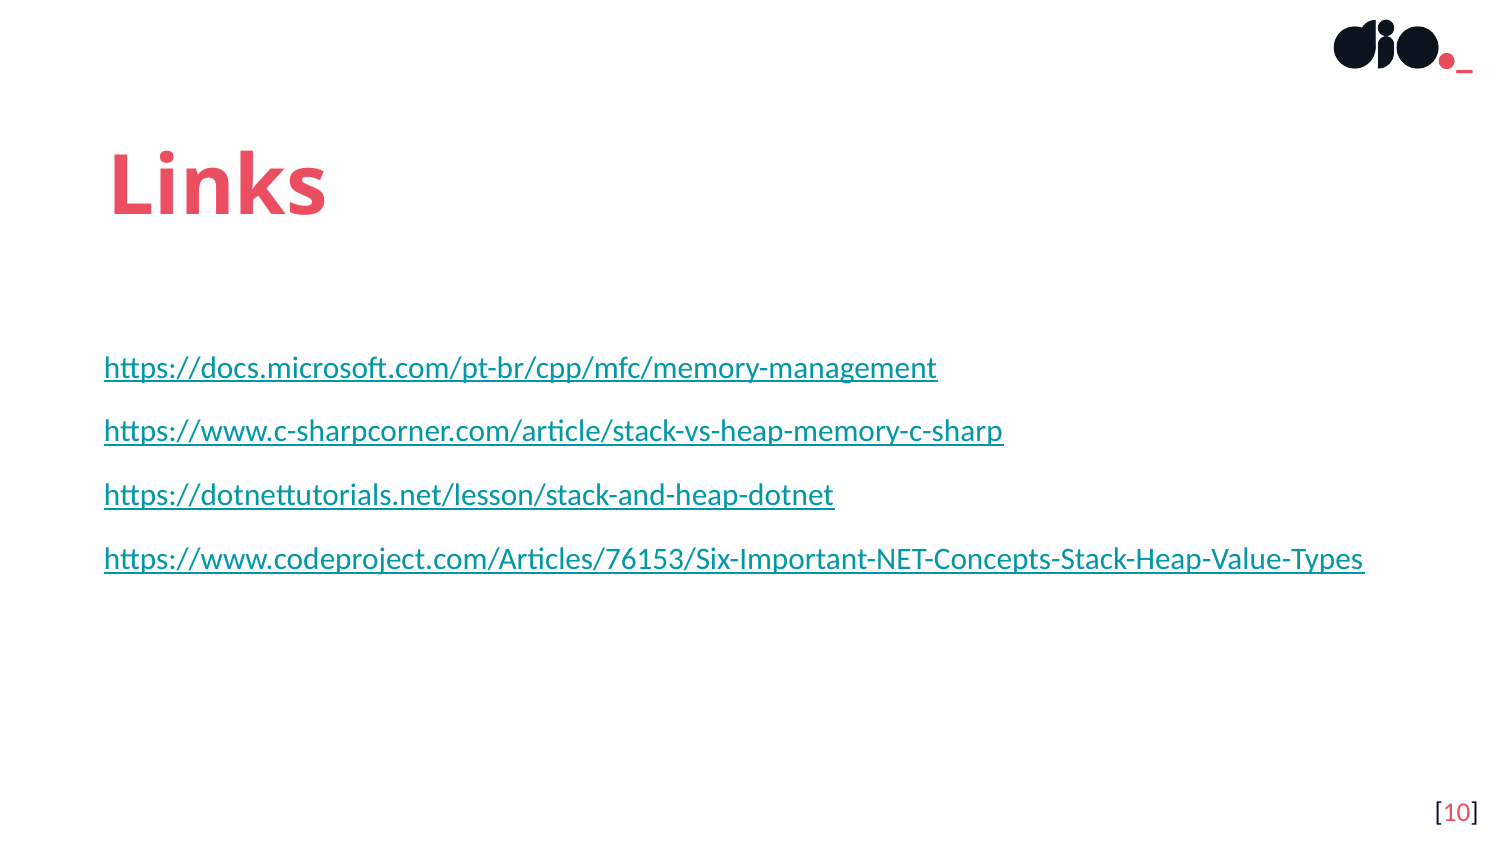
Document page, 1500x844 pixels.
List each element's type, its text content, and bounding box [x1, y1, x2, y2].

text_box https://docs.microsoft.com/pt-br/cpp/mfc/memory-management https://www.c-sharpcorner.com/article/stack-vs-heap-memory-c-sharp https://dotnettutorials.net/lesson/stack-and-heap-dotnet https://www.codeproject.com/Articles/76153/Six-Important-NET-Concepts-Stack-Heap-Value-Types [89, 312, 1412, 667]
slide_number [<number>] [1403, 779, 1494, 844]
text_box Links [92, 104, 1408, 243]
picture [1333, 19, 1473, 74]
